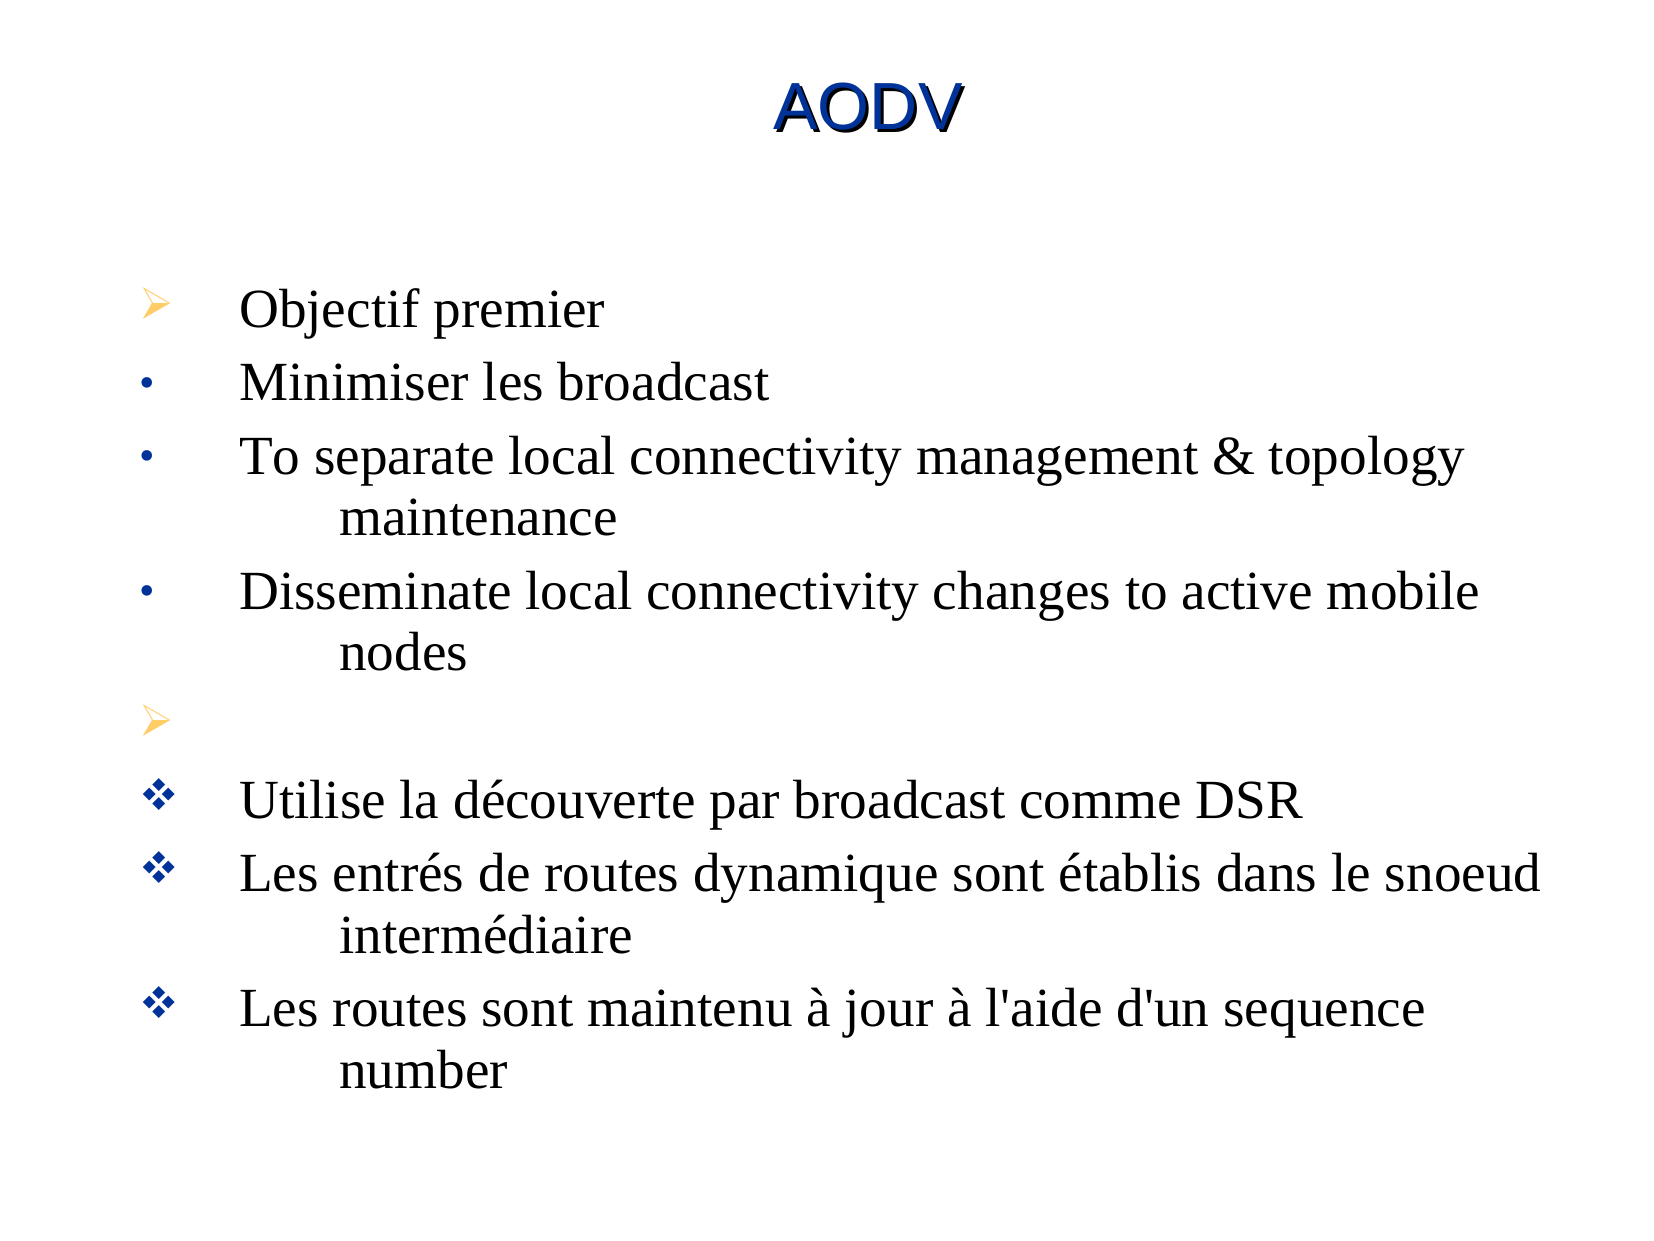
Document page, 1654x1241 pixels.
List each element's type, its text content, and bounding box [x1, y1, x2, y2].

subtitle Objectif premier Minimiser les broadcast To separate local connectivity management & topology maintenance Disseminate local connectivity changes to active mobile nodes Utilise la découverte par broadcast comme DSR Les entrés de routes dynamique sont établis dans le snoeud intermédiaire Les routes sont maintenu à jour à l'aide d'un sequence number [124, 192, 1599, 1186]
title AODV [165, 41, 1571, 152]
